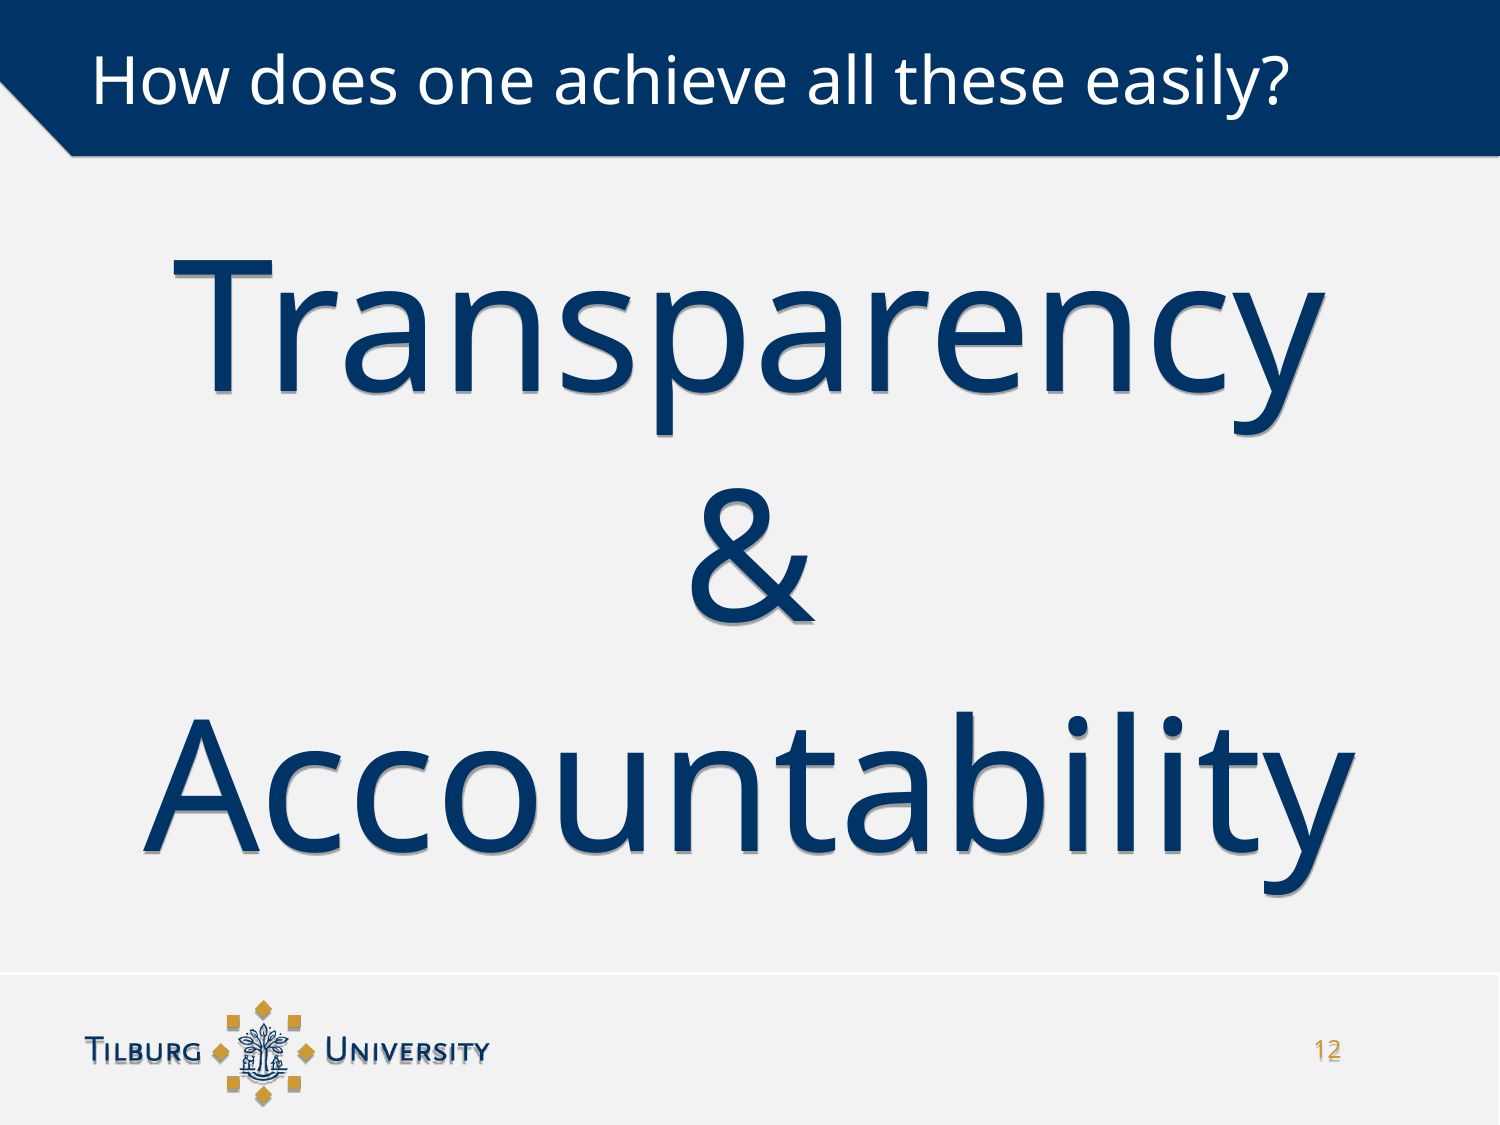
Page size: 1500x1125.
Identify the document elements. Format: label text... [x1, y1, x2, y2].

title How does one achieve all these easily? [75, 0, 1426, 156]
text_box [1298, 1026, 1426, 1087]
text_box Transparency & Accountability [75, 200, 1426, 430]
